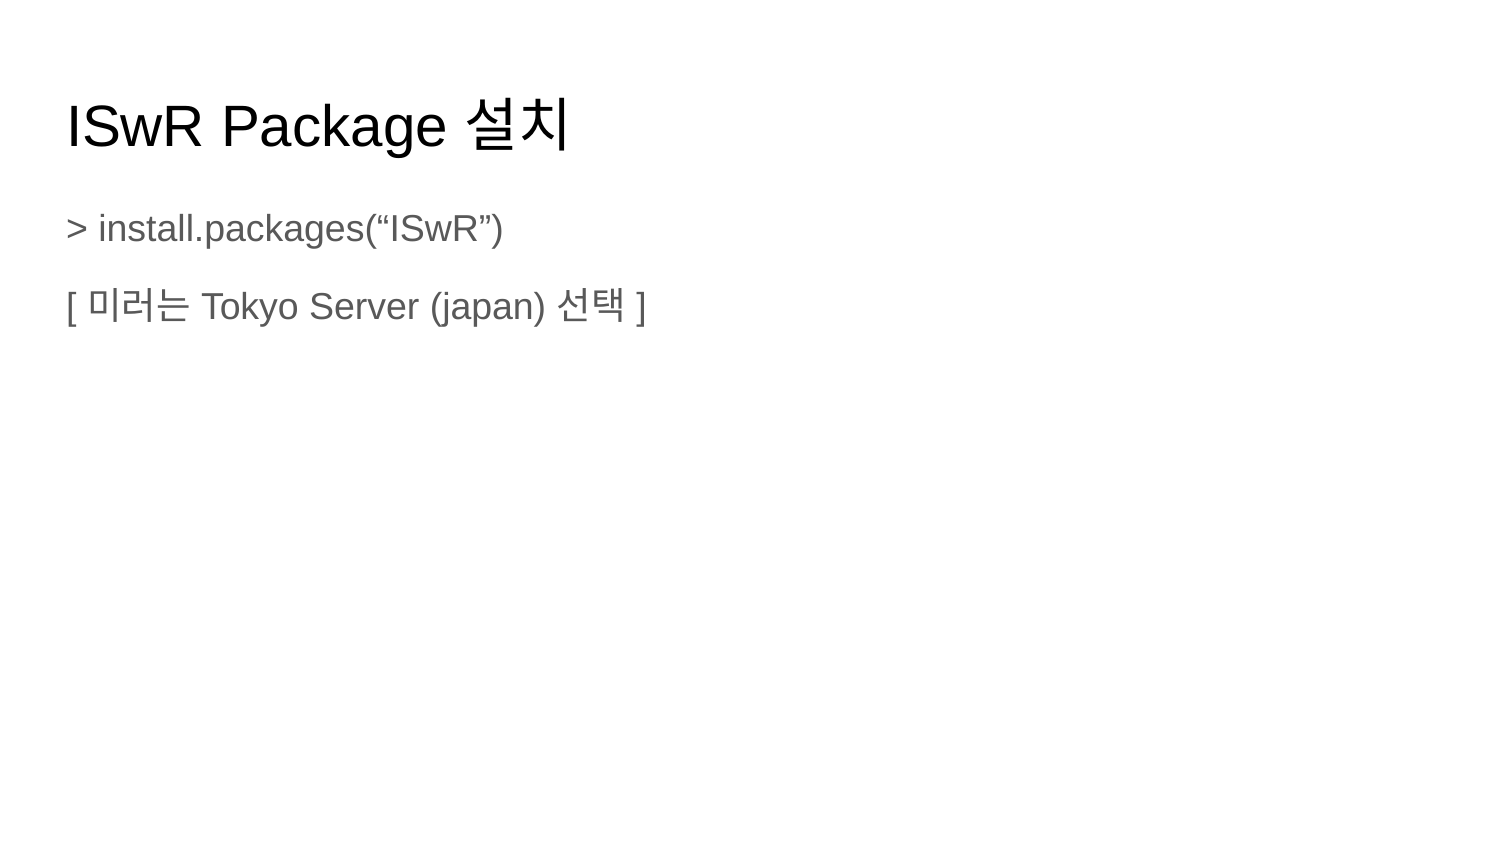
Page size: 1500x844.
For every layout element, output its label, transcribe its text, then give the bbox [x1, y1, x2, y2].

list > install.packages(“ISwR”) [ 미러는 Tokyo Server (japan) 선택 ] [51, 189, 1449, 750]
title ISwR Package 설치 [51, 72, 1449, 167]
